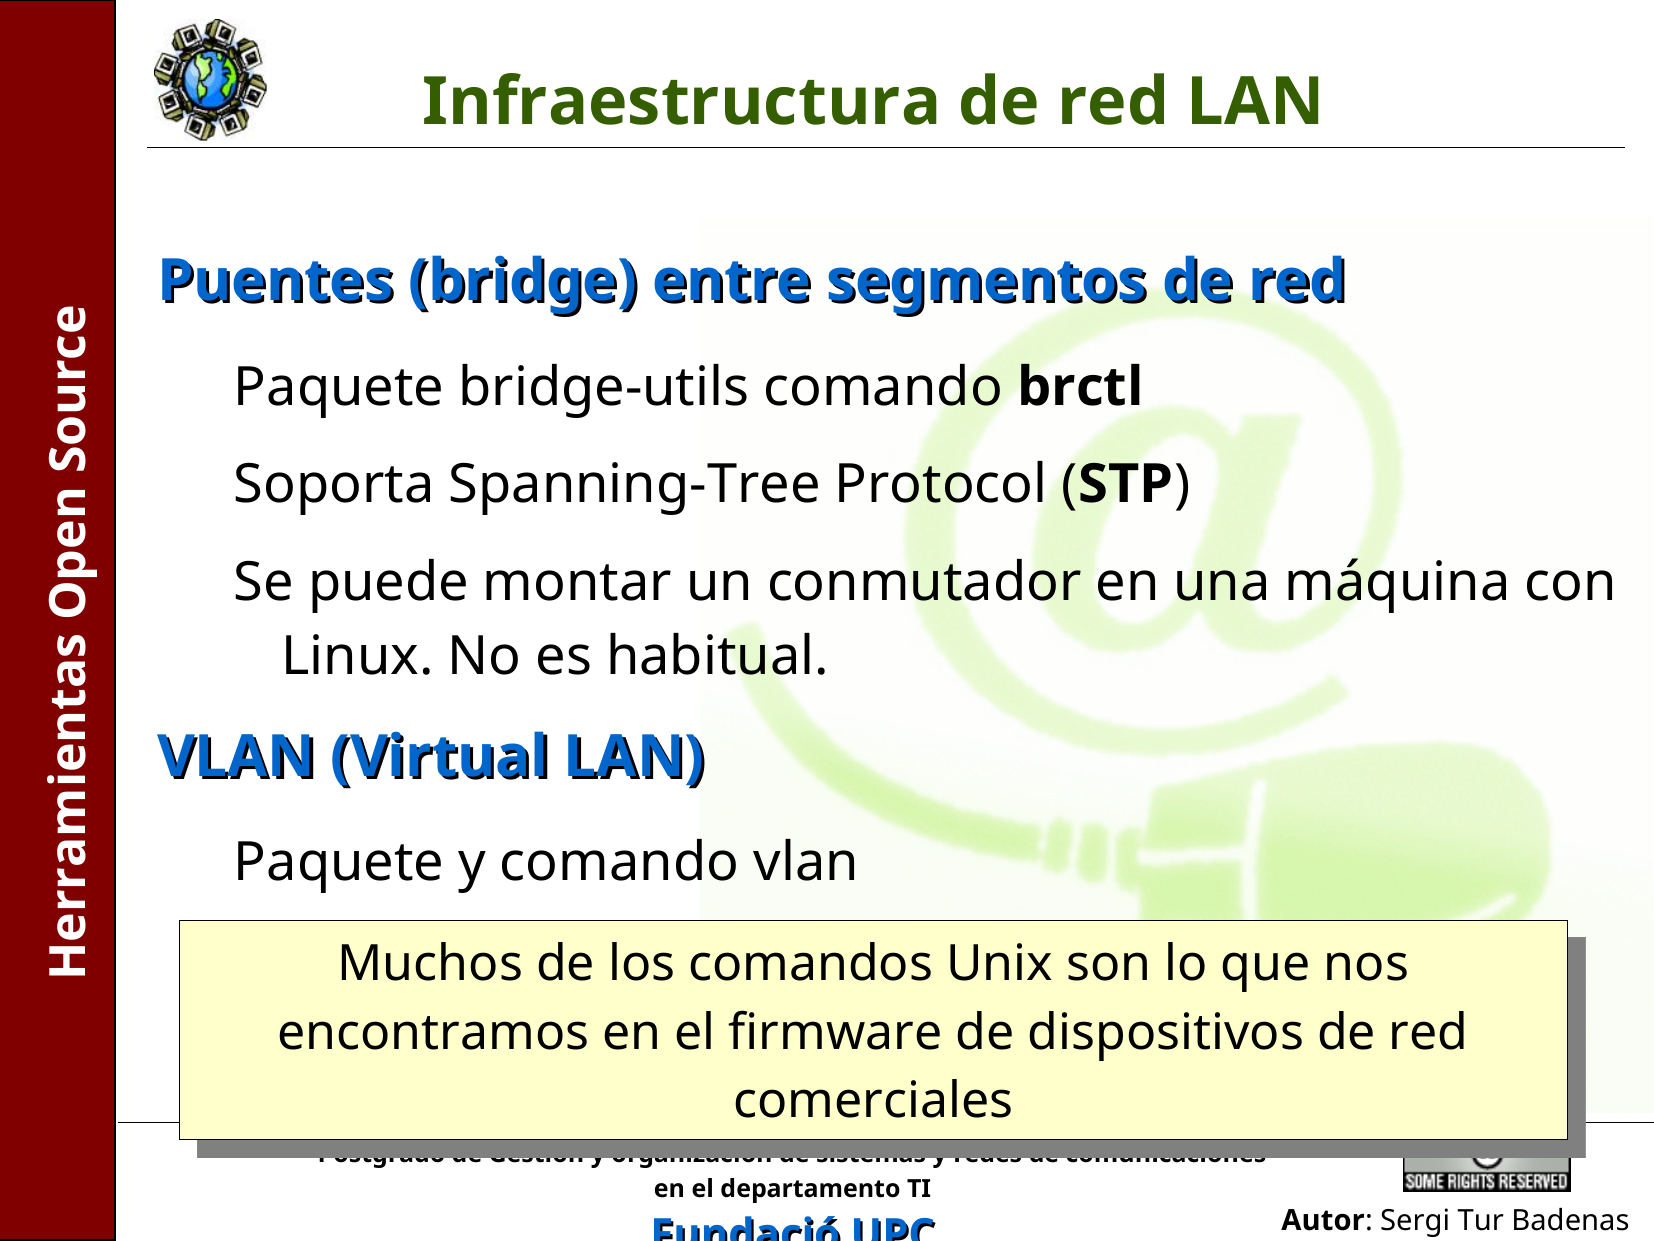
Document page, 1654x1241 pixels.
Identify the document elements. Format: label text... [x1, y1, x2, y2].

title Infraestructura de red LAN [129, 56, 1619, 141]
text_box Muchos de los comandos Unix son lo que nos encontramos en el firmware de dispositivos de red comerciales [179, 920, 1568, 1035]
picture [1403, 1158, 1571, 1192]
picture [700, 217, 1654, 1113]
picture [154, 19, 268, 56]
list Puentes (bridge) entre segmentos de red Paquete bridge-utils comando brctl Soporta Spanning-Tree Protocol (STP) Se puede montar un conmutador en una máquina con Linux. No es habitual. VLAN (Virtual LAN) Paquete y comando vlan También esta soportado soportado en firmwares Linux como DD-WRT [139, 238, 1628, 1074]
